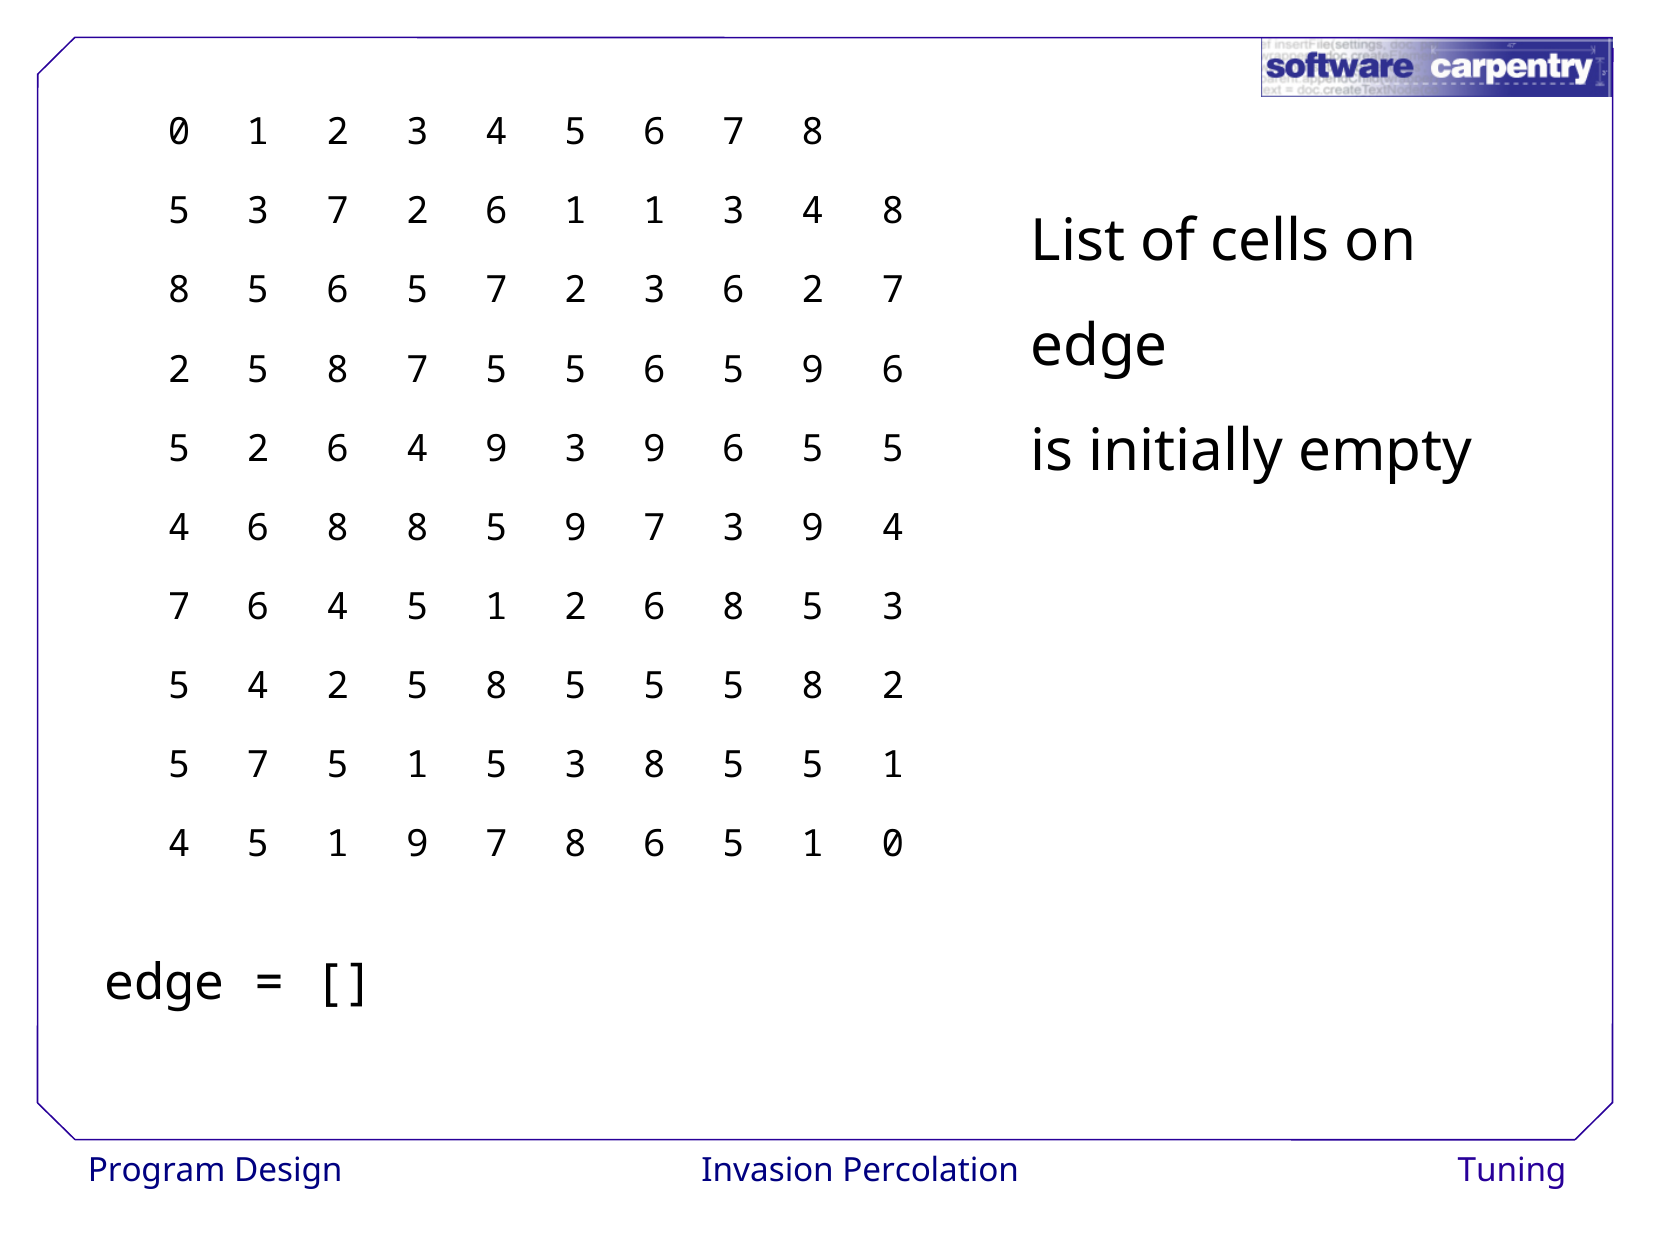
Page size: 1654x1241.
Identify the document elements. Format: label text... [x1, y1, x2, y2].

table_cell 2 [219, 407, 297, 485]
table_cell 5 [378, 643, 457, 722]
table_header 3 [378, 90, 457, 168]
table_cell 5 [773, 407, 853, 485]
table_cell 3 [694, 168, 773, 247]
table_cell 1 [536, 168, 615, 247]
table_cell 5 [297, 722, 378, 801]
table_cell 9 [615, 407, 694, 485]
table_cell 4 [219, 643, 297, 722]
table_cell 1 [378, 722, 457, 801]
table_cell 9 [773, 328, 853, 407]
table_cell 1 [457, 564, 536, 643]
table_cell 4 [378, 407, 457, 485]
table_cell 5 [536, 643, 615, 722]
table_cell 5 [219, 328, 297, 407]
table_cell 5 [457, 485, 536, 564]
table_cell 8 [615, 722, 694, 801]
table_header [853, 90, 933, 168]
table_cell 7 [140, 564, 219, 643]
table_cell 5 [457, 328, 536, 407]
table_cell 8 [140, 247, 219, 328]
table_cell 5 [219, 801, 297, 880]
table_cell 7 [853, 247, 933, 328]
table_cell 7 [615, 485, 694, 564]
table_cell 4 [773, 168, 853, 247]
table_cell 4 [297, 564, 378, 643]
table_cell 5 [140, 168, 219, 247]
table_cell 6 [297, 247, 378, 328]
table_cell 2 [773, 247, 853, 328]
table_cell 7 [297, 168, 378, 247]
table_cell 7 [219, 722, 297, 801]
table_cell 8 [297, 485, 378, 564]
table_header 6 [615, 90, 694, 168]
table_cell 6 [457, 168, 536, 247]
table_cell 3 [853, 564, 933, 643]
table_cell 4 [140, 801, 219, 880]
table_cell 9 [378, 801, 457, 880]
table_cell 9 [773, 485, 853, 564]
table_cell 1 [297, 801, 378, 880]
table_cell 5 [615, 643, 694, 722]
table_cell 8 [378, 485, 457, 564]
table_cell 6 [219, 485, 297, 564]
table_cell 5 [140, 407, 219, 485]
table_cell 5 [140, 722, 219, 801]
table_header 7 [694, 90, 773, 168]
table_cell 1 [615, 168, 694, 247]
table_cell 5 [457, 722, 536, 801]
table_header 5 [536, 90, 615, 168]
table_cell 5 [378, 247, 457, 328]
table_cell 6 [694, 407, 773, 485]
table_cell 7 [378, 328, 457, 407]
table_cell 9 [457, 407, 536, 485]
table_cell 4 [140, 485, 219, 564]
table_header 1 [219, 90, 297, 168]
table_cell 2 [536, 564, 615, 643]
table_cell 5 [694, 801, 773, 880]
table_cell 3 [536, 407, 615, 485]
table_cell 6 [219, 564, 297, 643]
table_header 8 [773, 90, 853, 168]
table_cell 0 [853, 801, 933, 880]
table_cell 6 [615, 801, 694, 880]
table_cell 7 [457, 801, 536, 880]
table_cell 8 [536, 801, 615, 880]
table_cell 2 [140, 328, 219, 407]
table_cell 5 [853, 407, 933, 485]
table_cell 5 [694, 643, 773, 722]
table_cell 6 [694, 247, 773, 328]
table_cell 3 [694, 485, 773, 564]
table_cell 2 [378, 168, 457, 247]
table_cell 5 [694, 328, 773, 407]
table_cell 1 [773, 801, 853, 880]
table_cell 3 [219, 168, 297, 247]
table_cell 5 [773, 564, 853, 643]
table_cell 8 [694, 564, 773, 643]
table_cell 6 [615, 564, 694, 643]
table_cell 3 [615, 247, 694, 328]
table_cell 9 [536, 485, 615, 564]
table_cell 5 [219, 247, 297, 328]
table_cell 2 [536, 247, 615, 328]
table_header 4 [457, 90, 536, 168]
text_box edge = [] [89, 927, 1508, 1034]
table_cell 8 [457, 643, 536, 722]
table_cell 1 [853, 722, 933, 801]
table_cell 2 [853, 643, 933, 722]
table_cell 6 [615, 328, 694, 407]
table_cell 8 [853, 168, 933, 247]
table_cell 3 [536, 722, 615, 801]
table_cell 8 [297, 328, 378, 407]
table_cell 5 [140, 643, 219, 722]
picture [1261, 39, 1613, 97]
table_cell 5 [773, 722, 853, 801]
table_cell 5 [536, 328, 615, 407]
table_cell 8 [773, 643, 853, 722]
table_cell 5 [378, 564, 457, 643]
text_box List of cells on edge is initially empty [1015, 159, 1580, 490]
table_header 2 [297, 90, 378, 168]
table_cell 7 [457, 247, 536, 328]
table_cell 5 [694, 722, 773, 801]
table_cell 4 [853, 485, 933, 564]
table_cell 2 [297, 643, 378, 722]
table_cell 6 [297, 407, 378, 485]
table_cell 6 [853, 328, 933, 407]
table_header 0 [140, 90, 219, 168]
